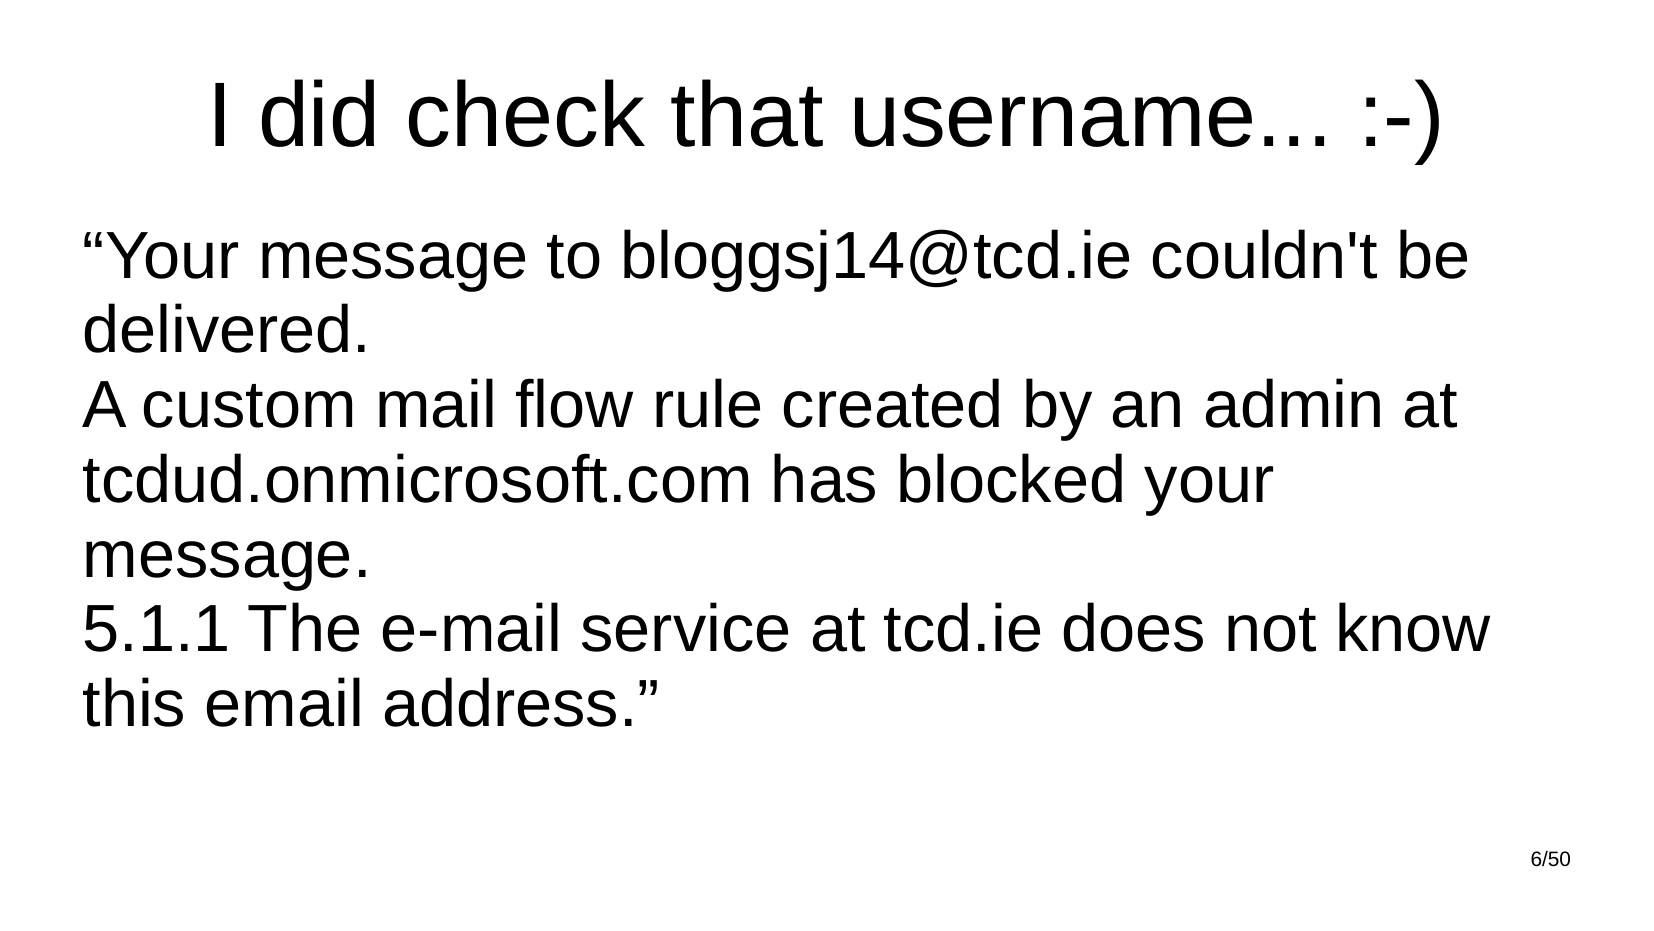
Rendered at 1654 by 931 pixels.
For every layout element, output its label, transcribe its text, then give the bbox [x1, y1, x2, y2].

list “Your message to bloggsj14@tcd.ie couldn't be delivered. A custom mail flow rule created by an admin at tcdud.onmicrosoft.com has blocked your message. 5.1.1 The e-mail service at tcd.ie does not know this email address.” [82, 217, 1571, 758]
title I did check that username... :-) [82, 37, 1571, 193]
